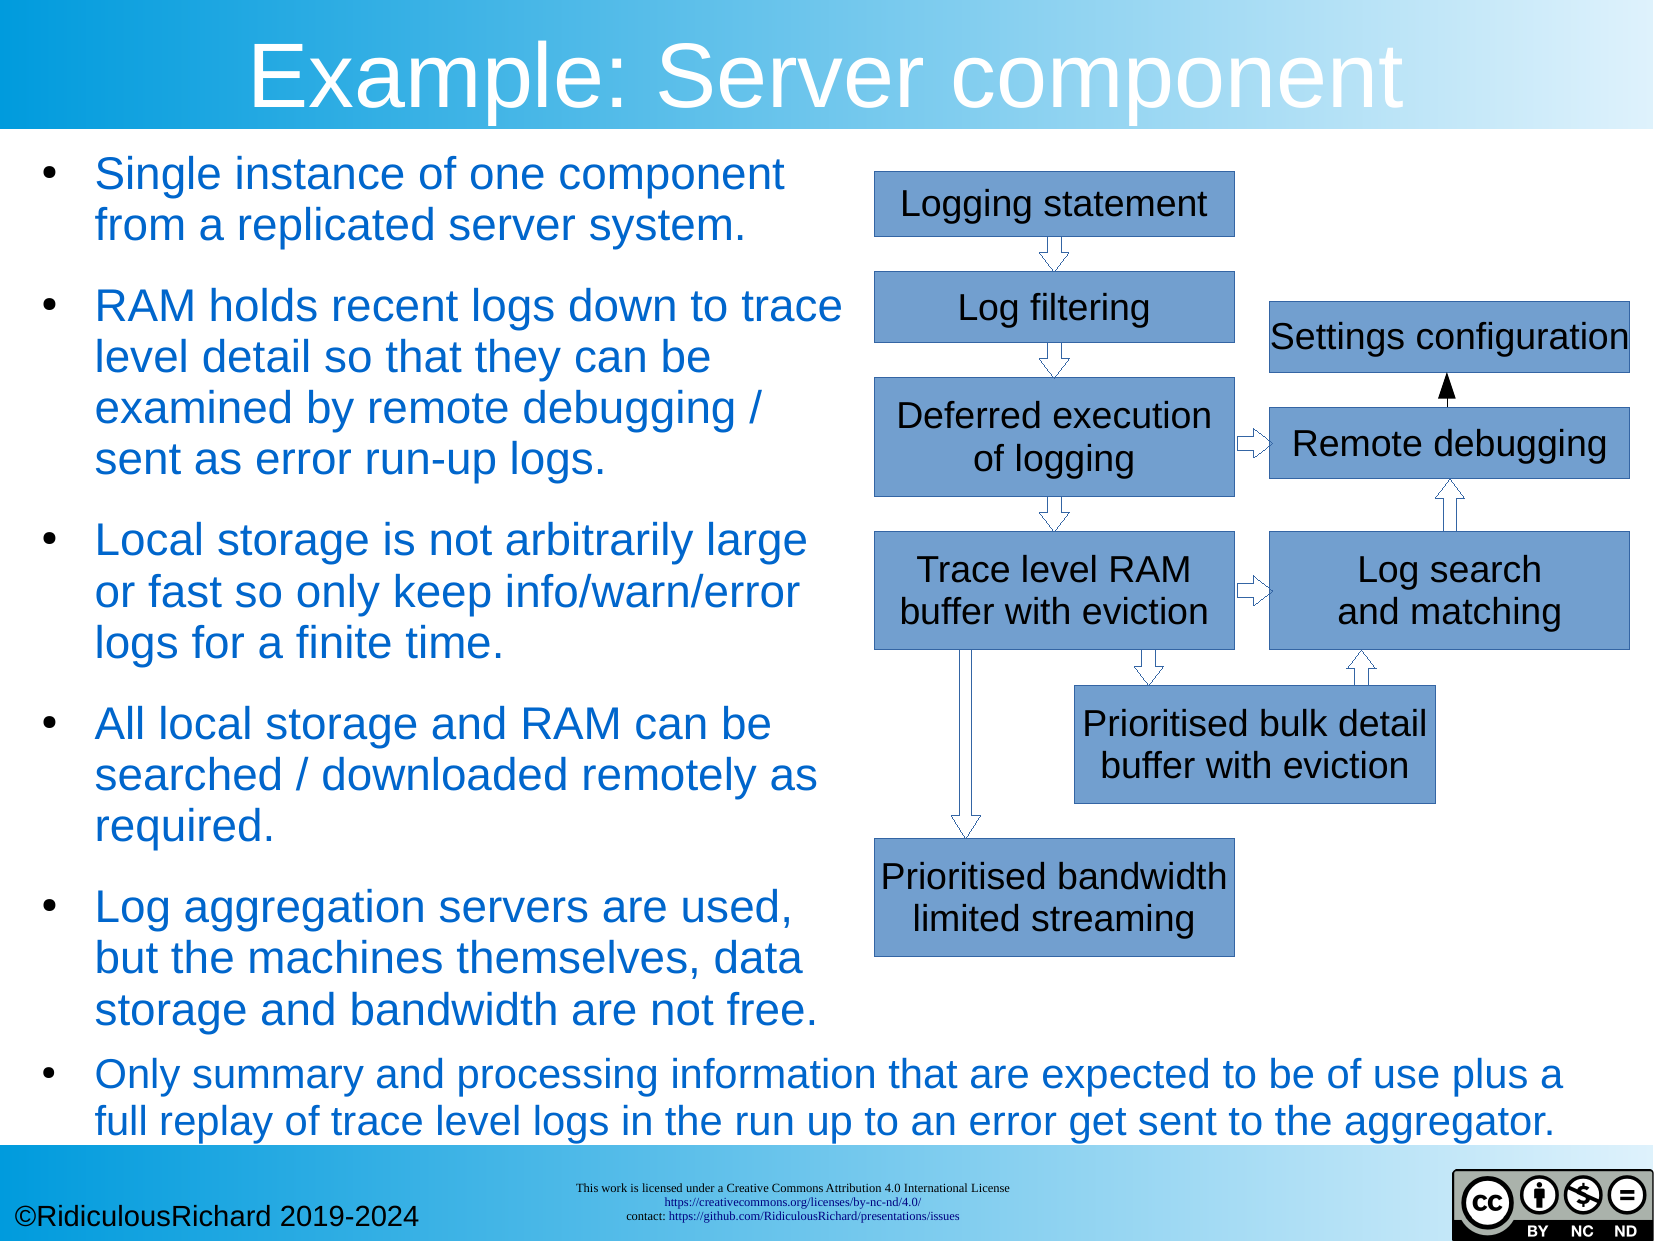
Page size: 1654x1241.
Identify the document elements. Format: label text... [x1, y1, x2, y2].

text_box Log search and matching [1269, 531, 1630, 650]
list Single instance of one component from a replicated server system. RAM holds recent logs down to trace level detail so that they can be examined by remote debugging / sent as error run-up logs. Local storage is not arbitrarily large or fast so only keep info/warn/error logs for a finite time. All local storage and RAM can be searched / downloaded remotely as required. Log aggregation servers are used, but the machines themselves, data storage and bandwidth are not free. [23, 147, 851, 1051]
text_box Log filtering [874, 271, 1235, 343]
list Only summary and processing information that are expected to be of use plus a full replay of trace level logs in the run up to an error get sent to the aggregator. [23, 1051, 1607, 1152]
text_box Settings configuration [1269, 301, 1630, 373]
text_box Prioritised bandwidth limited streaming [874, 838, 1235, 957]
text_box Deferred execution of logging [874, 377, 1235, 497]
text_box Prioritised bulk detail buffer with eviction [1074, 685, 1436, 804]
picture [1452, 1169, 1654, 1241]
title Example: Server component [82, 23, 1571, 129]
text_box Trace level RAM buffer with eviction [874, 531, 1235, 650]
text_box Logging statement [874, 171, 1235, 237]
picture [138, 1152, 142, 1241]
text_box Remote debugging [1269, 407, 1630, 479]
